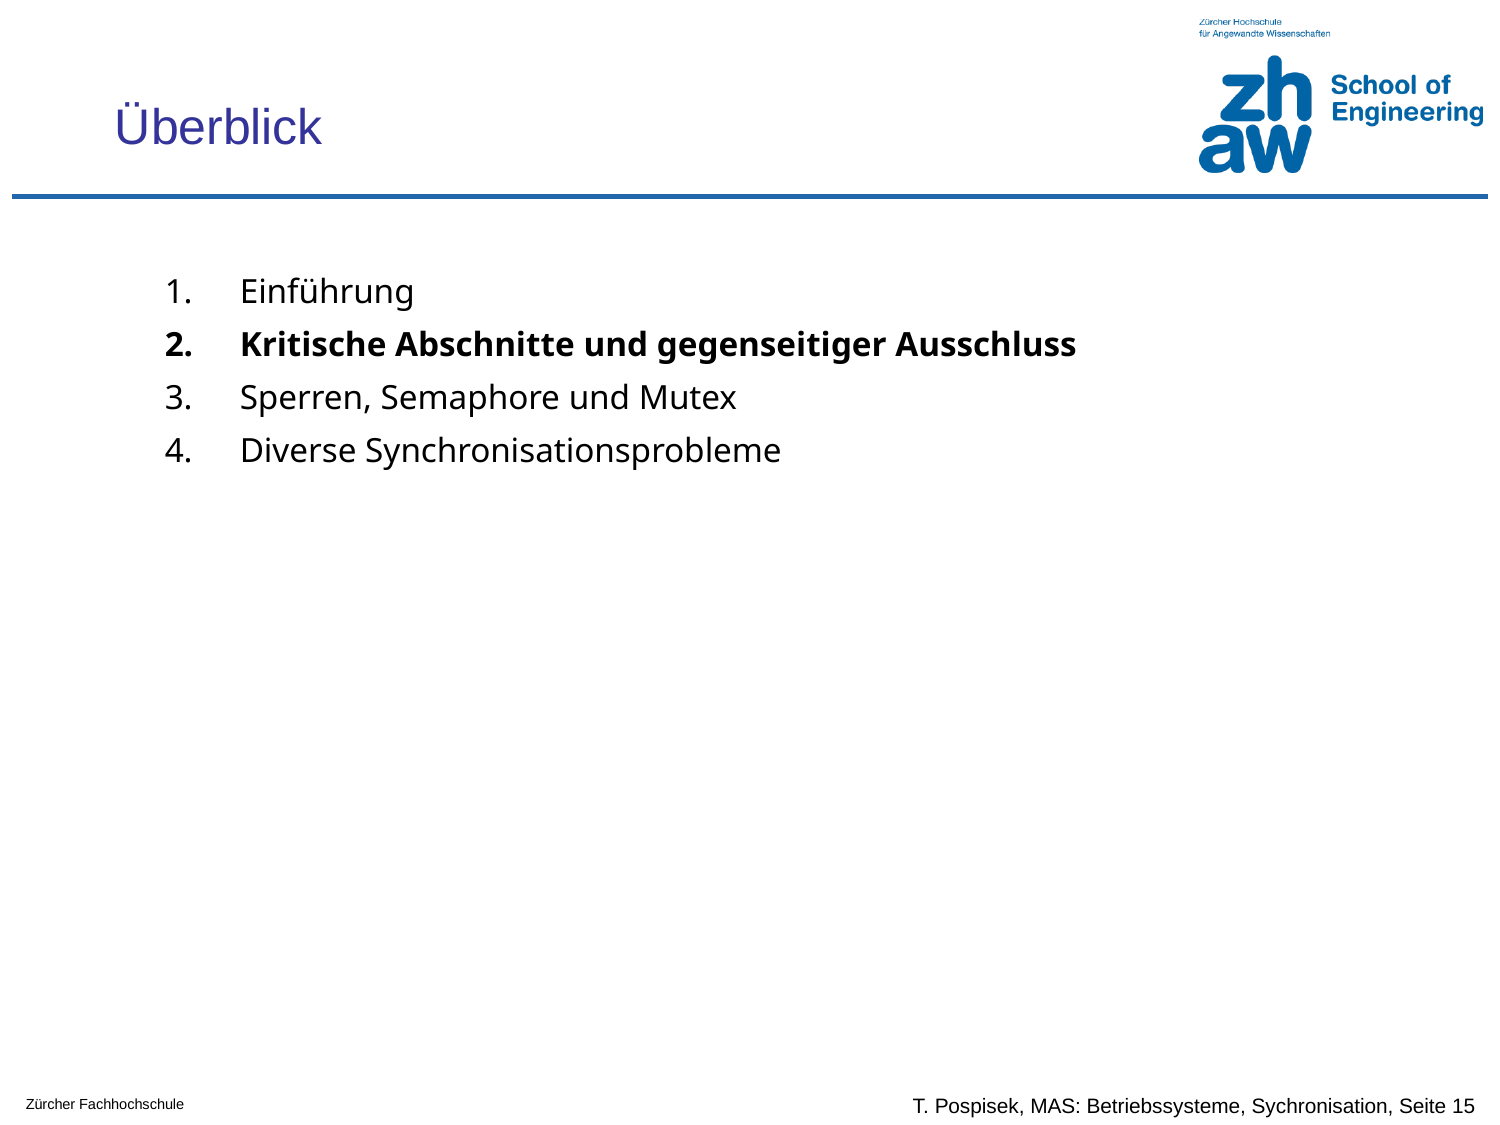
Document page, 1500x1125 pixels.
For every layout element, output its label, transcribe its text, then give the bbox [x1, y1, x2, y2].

picture [1199, 19, 1483, 173]
title Überblick [99, 50, 1379, 163]
text_box Einführung Kritische Abschnitte und gegenseitiger Ausschluss Sperren, Semaphore und Mutex Diverse Synchronisationsprobleme [149, 262, 1363, 1038]
